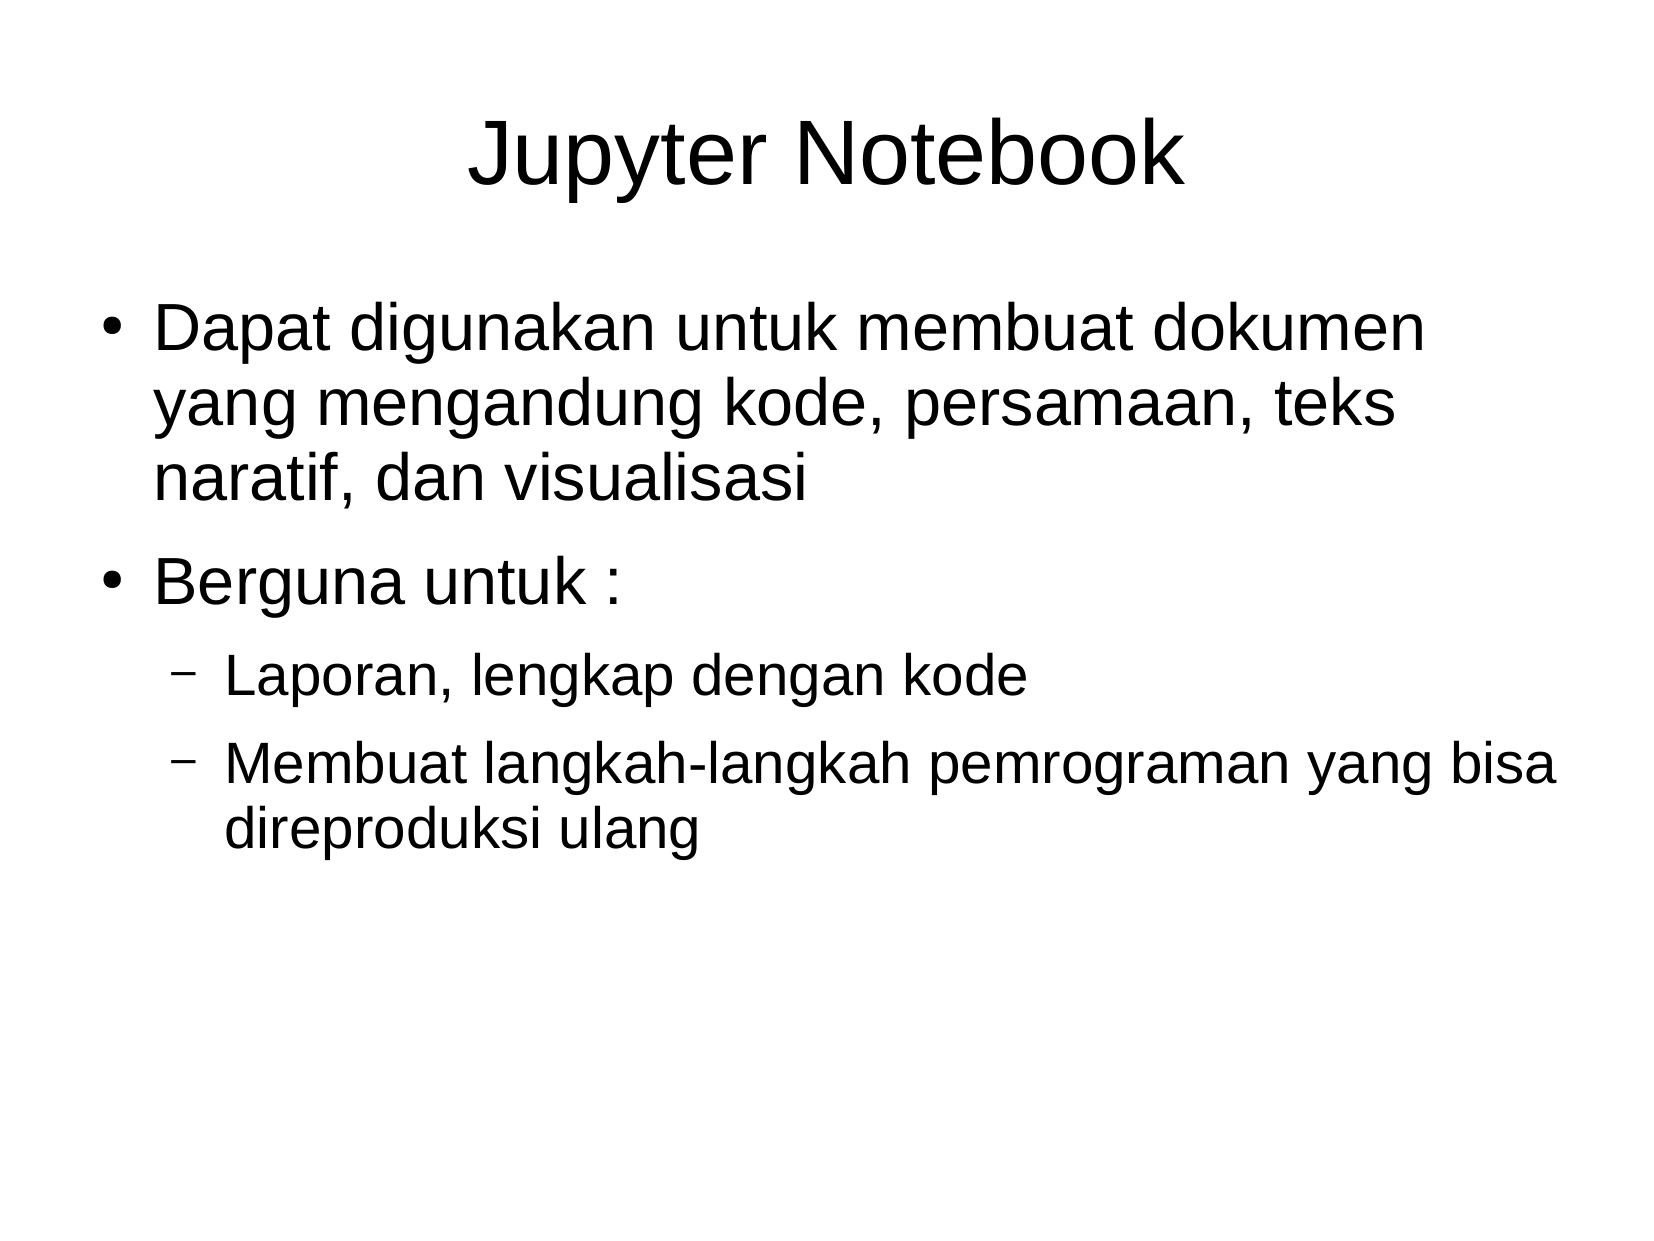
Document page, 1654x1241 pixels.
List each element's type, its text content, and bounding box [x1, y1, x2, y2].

list Dapat digunakan untuk membuat dokumen yang mengandung kode, persamaan, teks naratif, dan visualisasi Berguna untuk : Laporan, lengkap dengan kode Membuat langkah-langkah pemrograman yang bisa direproduksi ulang [82, 290, 1571, 1010]
title Jupyter Notebook [82, 49, 1571, 257]
